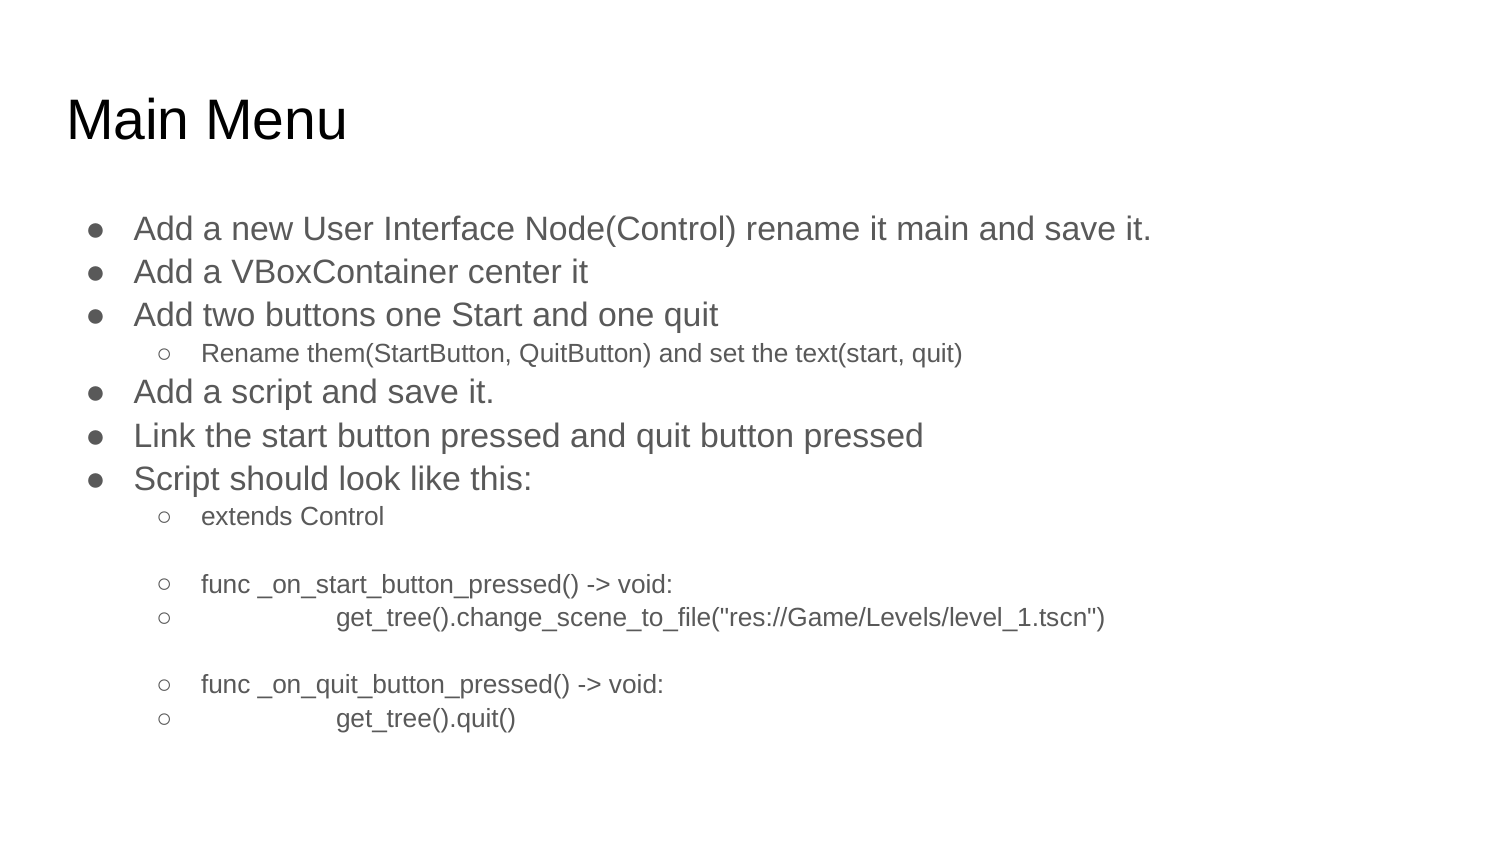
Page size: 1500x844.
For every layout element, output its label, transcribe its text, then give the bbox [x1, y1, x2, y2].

list Add a new User Interface Node(Control) rename it main and save it. Add a VBoxContainer center it Add two buttons one Start and one quit Rename them(StartButton, QuitButton) and set the text(start, quit) Add a script and save it. Link the start button pressed and quit button pressed Script should look like this: extends Control func _on_start_button_pressed() -> void: get_tree().change_scene_to_file("res://Game/Levels/level_1.tscn") func _on_quit_button_pressed() -> void: get_tree().quit() [51, 189, 1449, 750]
title Main Menu [51, 72, 1449, 167]
